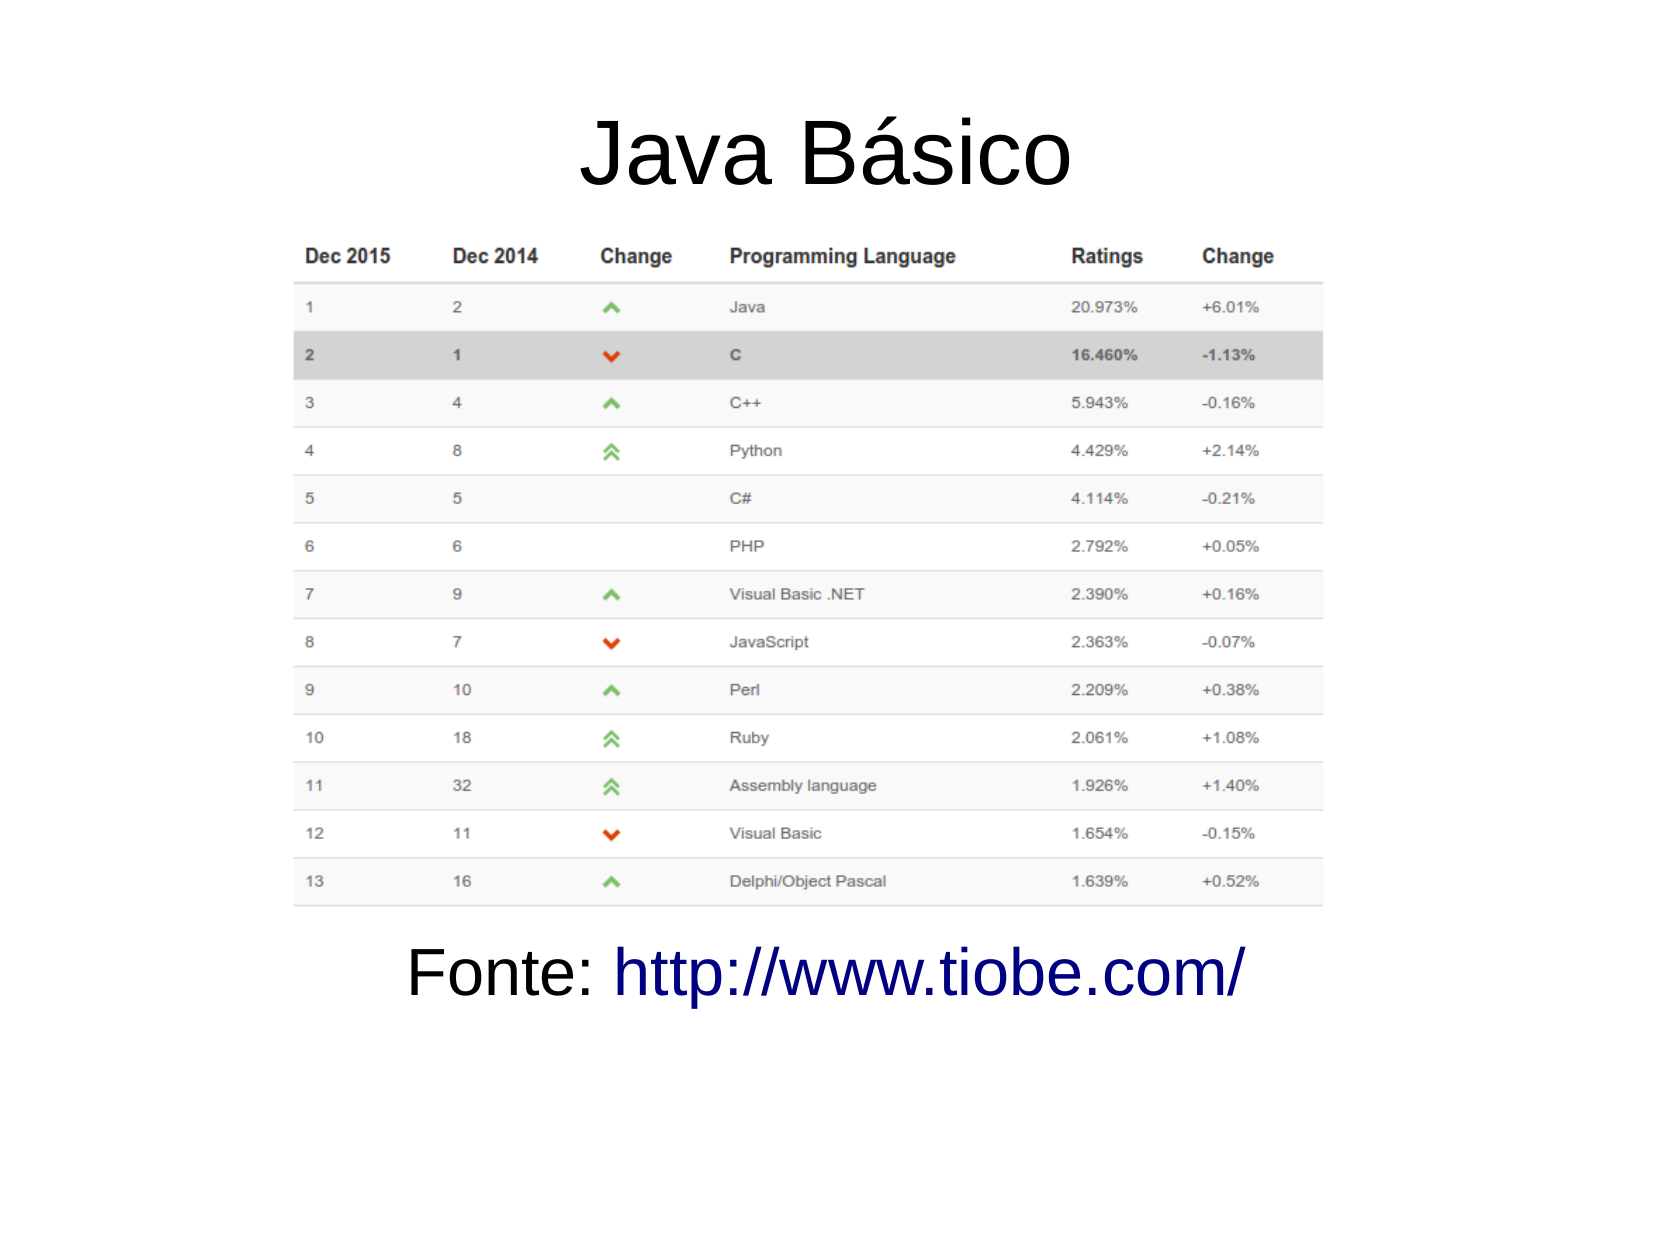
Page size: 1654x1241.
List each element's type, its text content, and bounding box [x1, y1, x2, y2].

subtitle Fonte: http://www.tiobe.com/ [82, 290, 1571, 1010]
title Java Básico [82, 49, 1571, 257]
picture [277, 224, 1357, 290]
